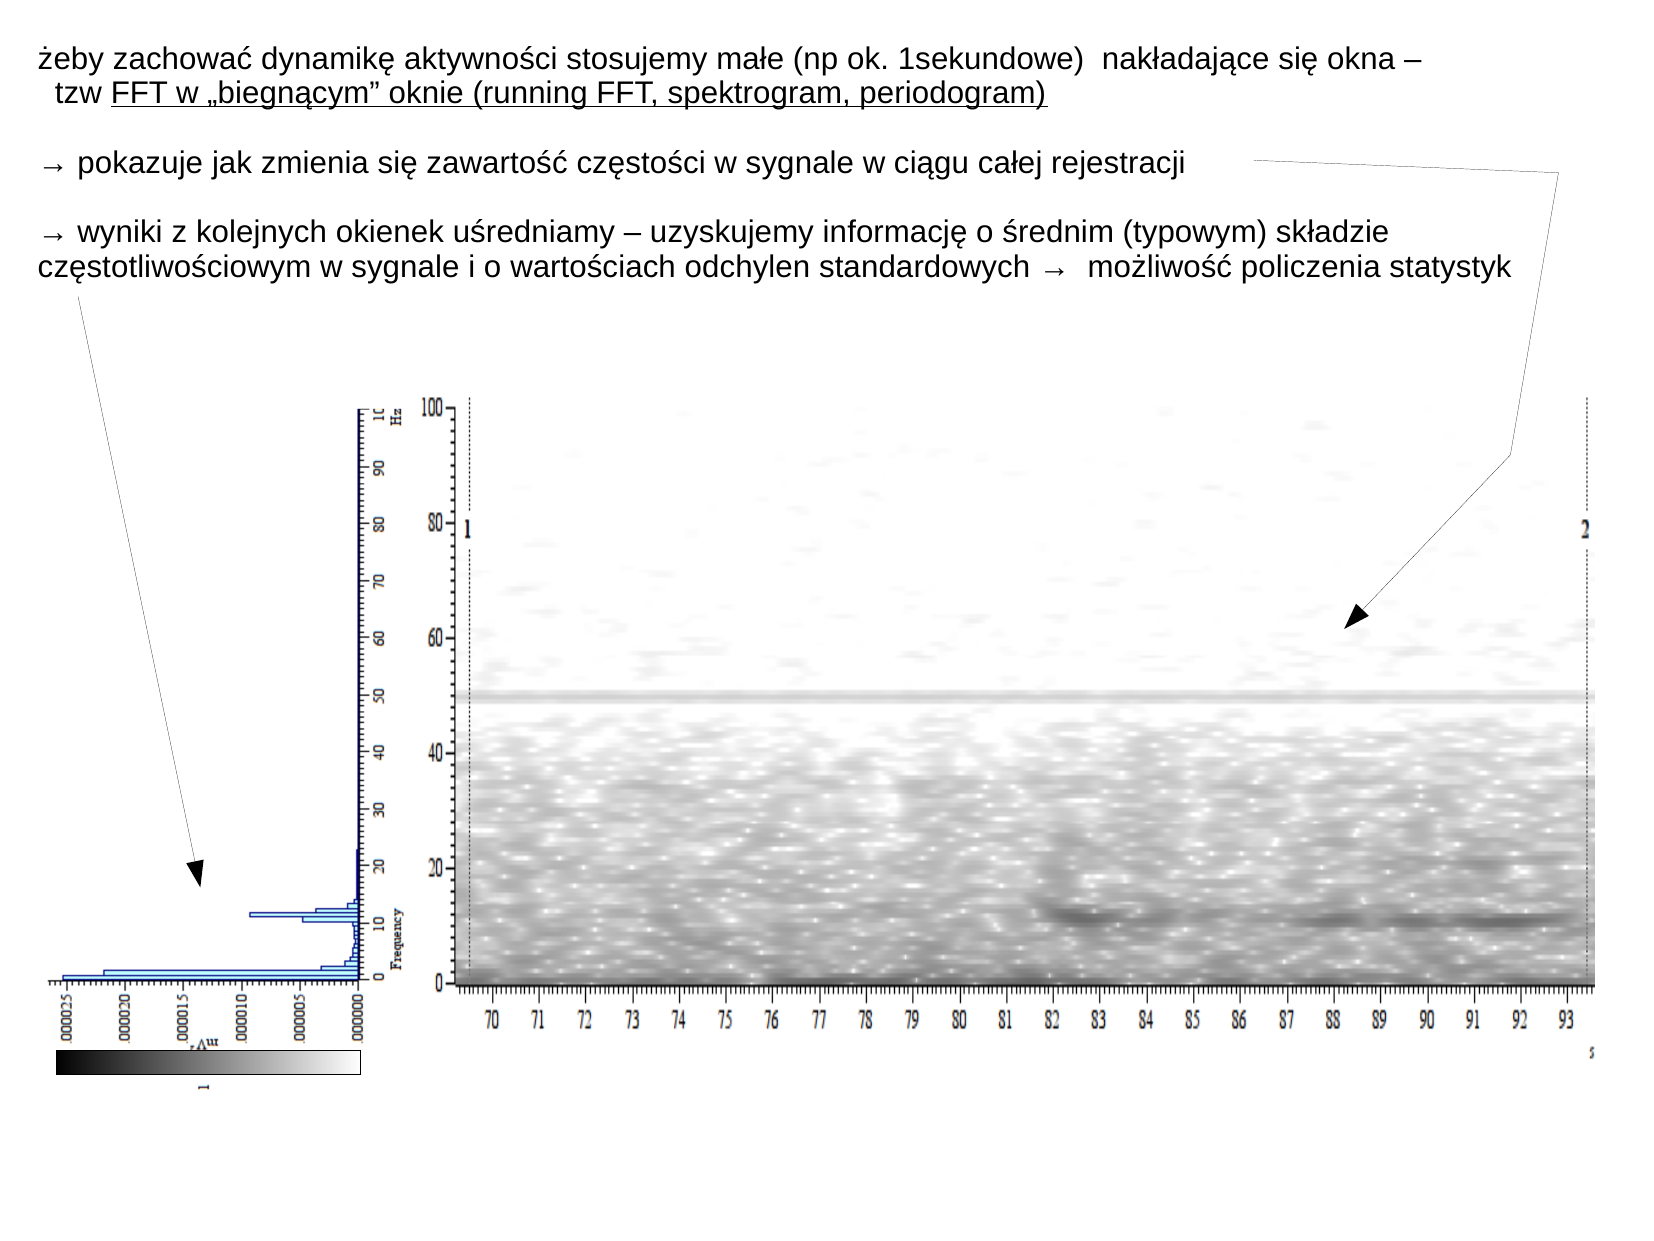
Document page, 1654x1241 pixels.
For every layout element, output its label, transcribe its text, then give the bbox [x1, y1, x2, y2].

picture [41, 396, 1595, 1090]
text_box [56, 1050, 361, 1075]
text_box żeby zachować dynamikę aktywności stosujemy małe (np ok. 1sekundowe) nakładające się okna – tzw FFT w „biegnącym” oknie (running FFT, spektrogram, periodogram) → pokazuje jak zmienia się zawartość częstości w sygnale w ciągu całej rejestracji → wyniki z kolejnych okienek uśredniamy – uzyskujemy informację o średnim (typowym) składzie częstotliwościowym w sygnale i o wartościach odchylen standardowych → możliwość policzenia statystyk [22, 33, 1654, 327]
